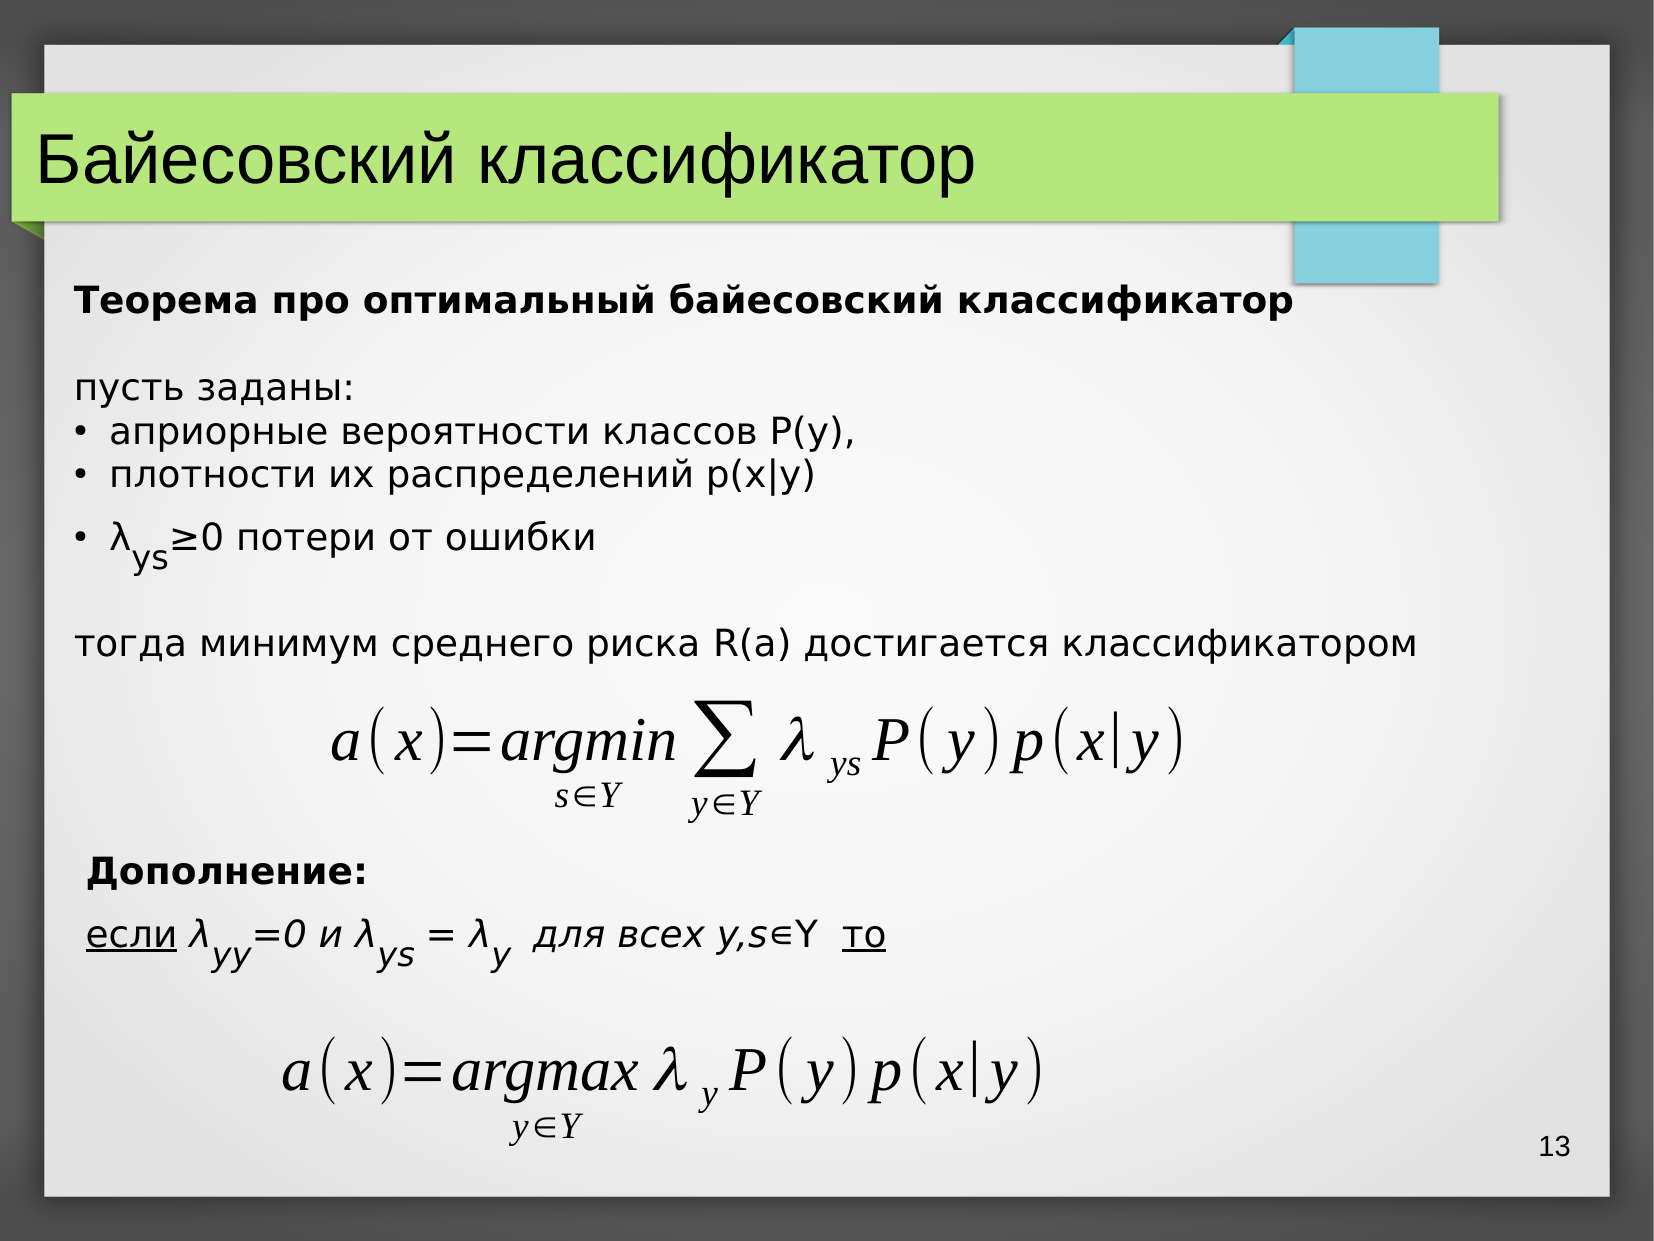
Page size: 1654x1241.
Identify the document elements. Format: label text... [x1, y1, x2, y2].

picture [0, 0, 1654, 1241]
title Байесовский классификатор [35, 118, 1489, 199]
text_box Дополнение: если λyy=0 и λys = λy для всех y,s∊Y то [70, 842, 914, 1004]
chart [274, 1034, 1052, 1146]
chart [323, 696, 1193, 824]
text_box Теорема про оптимальный байесовский классификатор пусть заданы: априорные вероятности классов P(y), плотности их распределений p(x|y) λys≥0 потери от ошибки тогда минимум среднего риска R(a) достигается классификатором [59, 271, 1607, 686]
